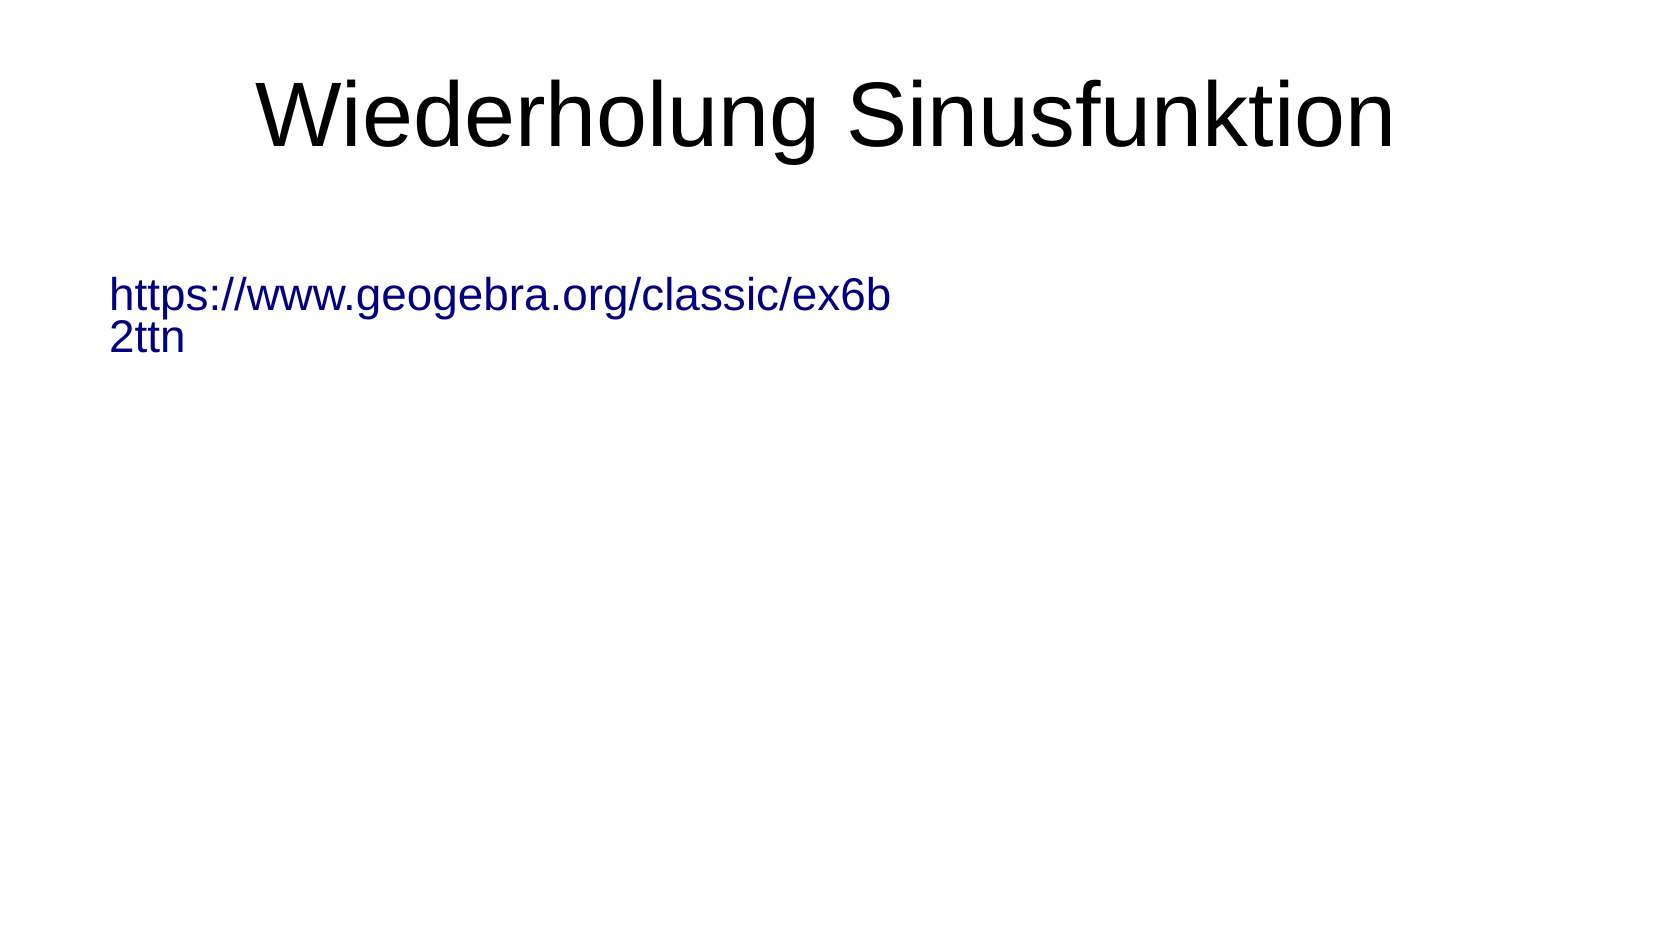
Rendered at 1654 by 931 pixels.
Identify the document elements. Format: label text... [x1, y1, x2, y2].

title Wiederholung Sinusfunktion [82, 37, 1571, 193]
text_box https://www.geogebra.org/classic/ex6b2ttn [94, 262, 910, 355]
